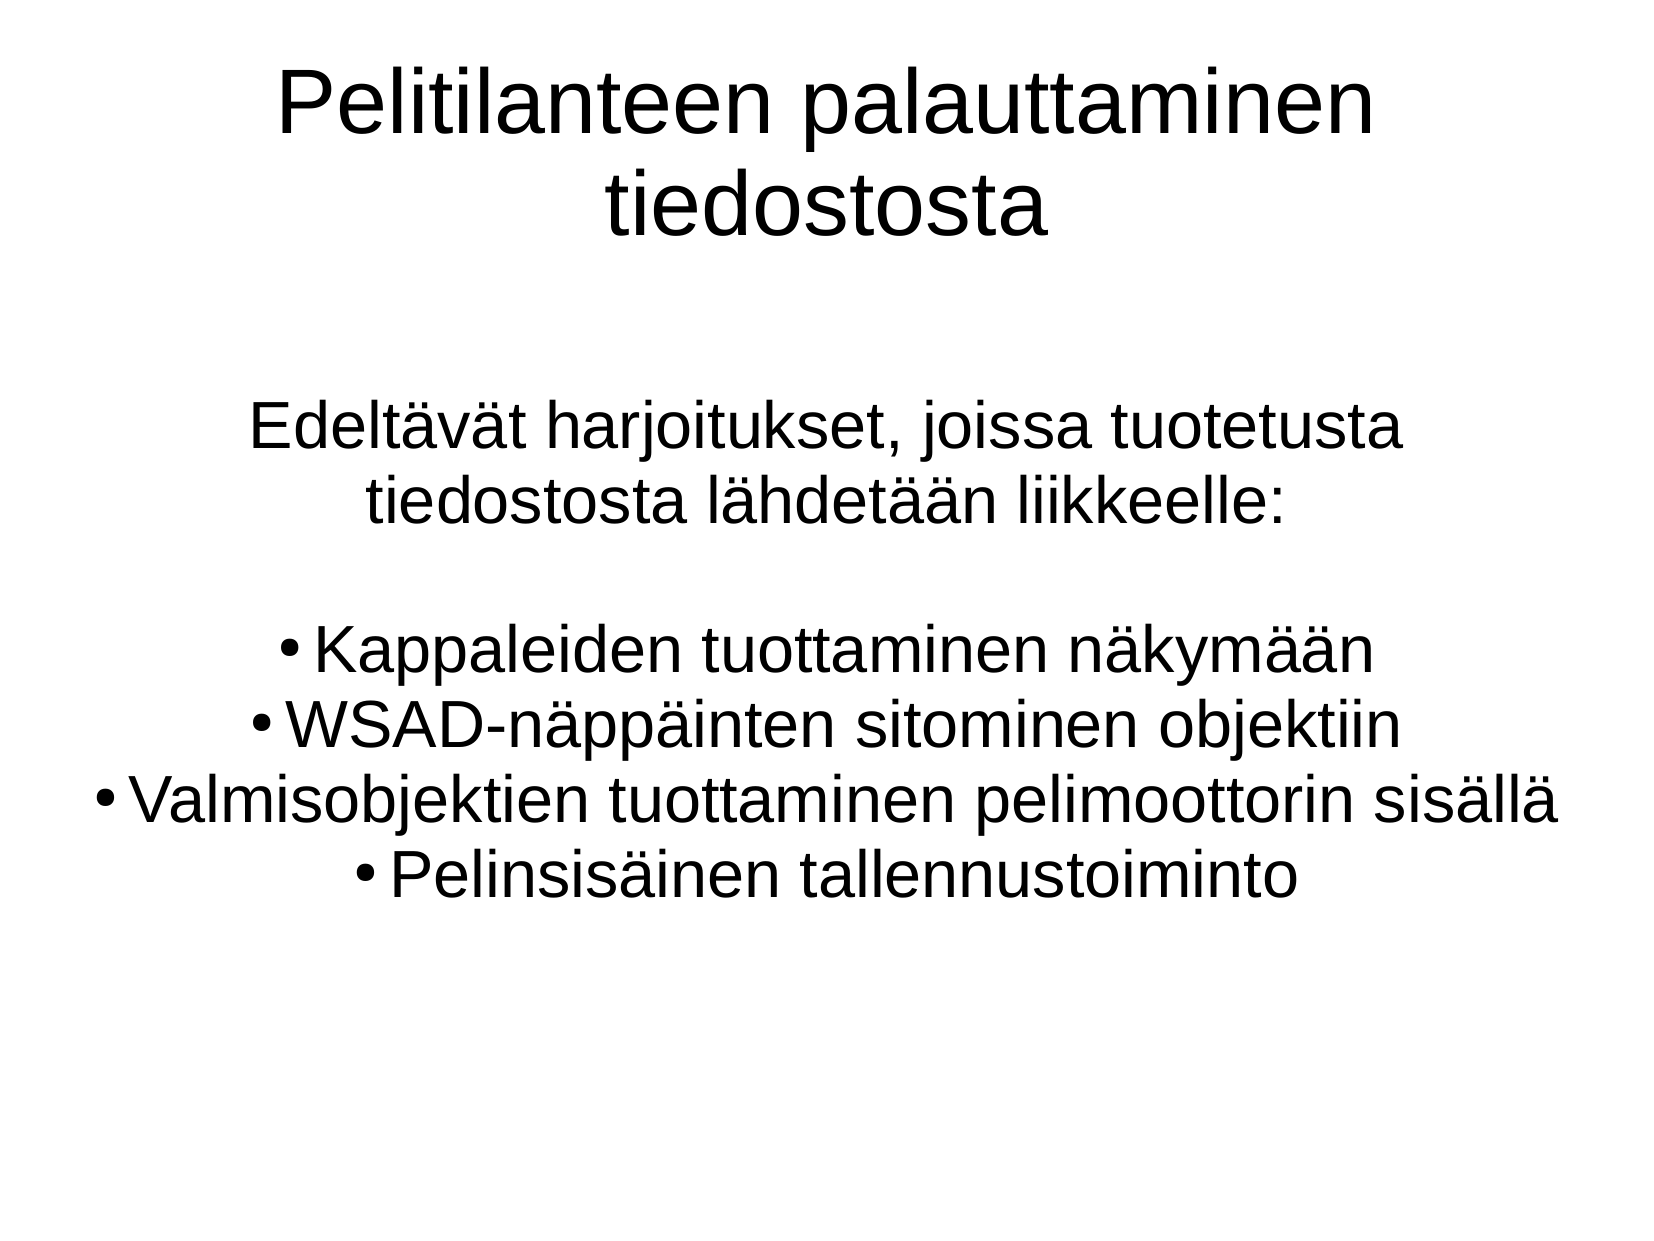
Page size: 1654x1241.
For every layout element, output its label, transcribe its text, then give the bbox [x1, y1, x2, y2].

subtitle Edeltävät harjoitukset, joissa tuotetusta tiedostosta lähdetään liikkeelle: Kappaleiden tuottaminen näkymään WSAD-näppäinten sitominen objektiin Valmisobjektien tuottaminen pelimoottorin sisällä Pelinsisäinen tallennustoiminto [82, 290, 1571, 1010]
title Pelitilanteen palauttaminen tiedostosta [82, 49, 1571, 257]
